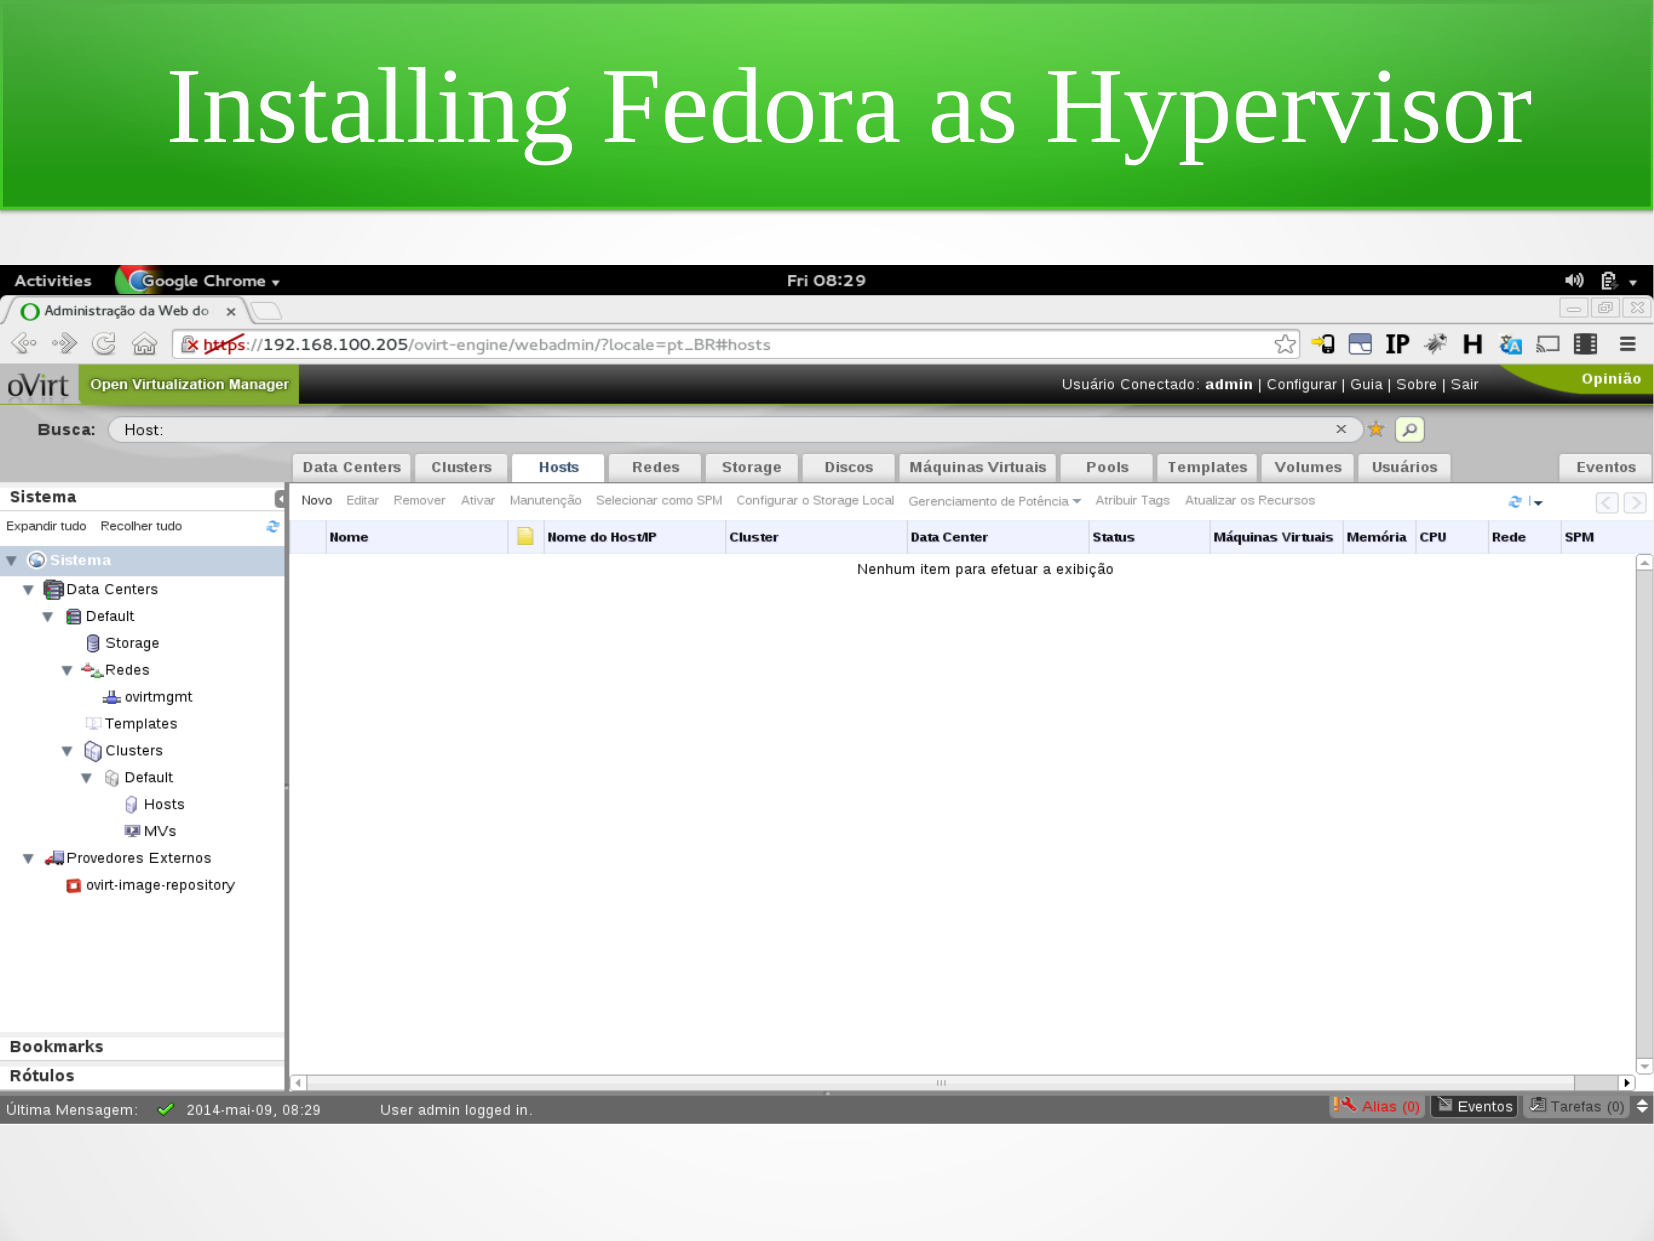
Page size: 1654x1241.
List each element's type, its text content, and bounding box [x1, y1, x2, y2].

title Installing Fedora as Hypervisor [86, 11, 1576, 200]
picture [0, 265, 1654, 1126]
